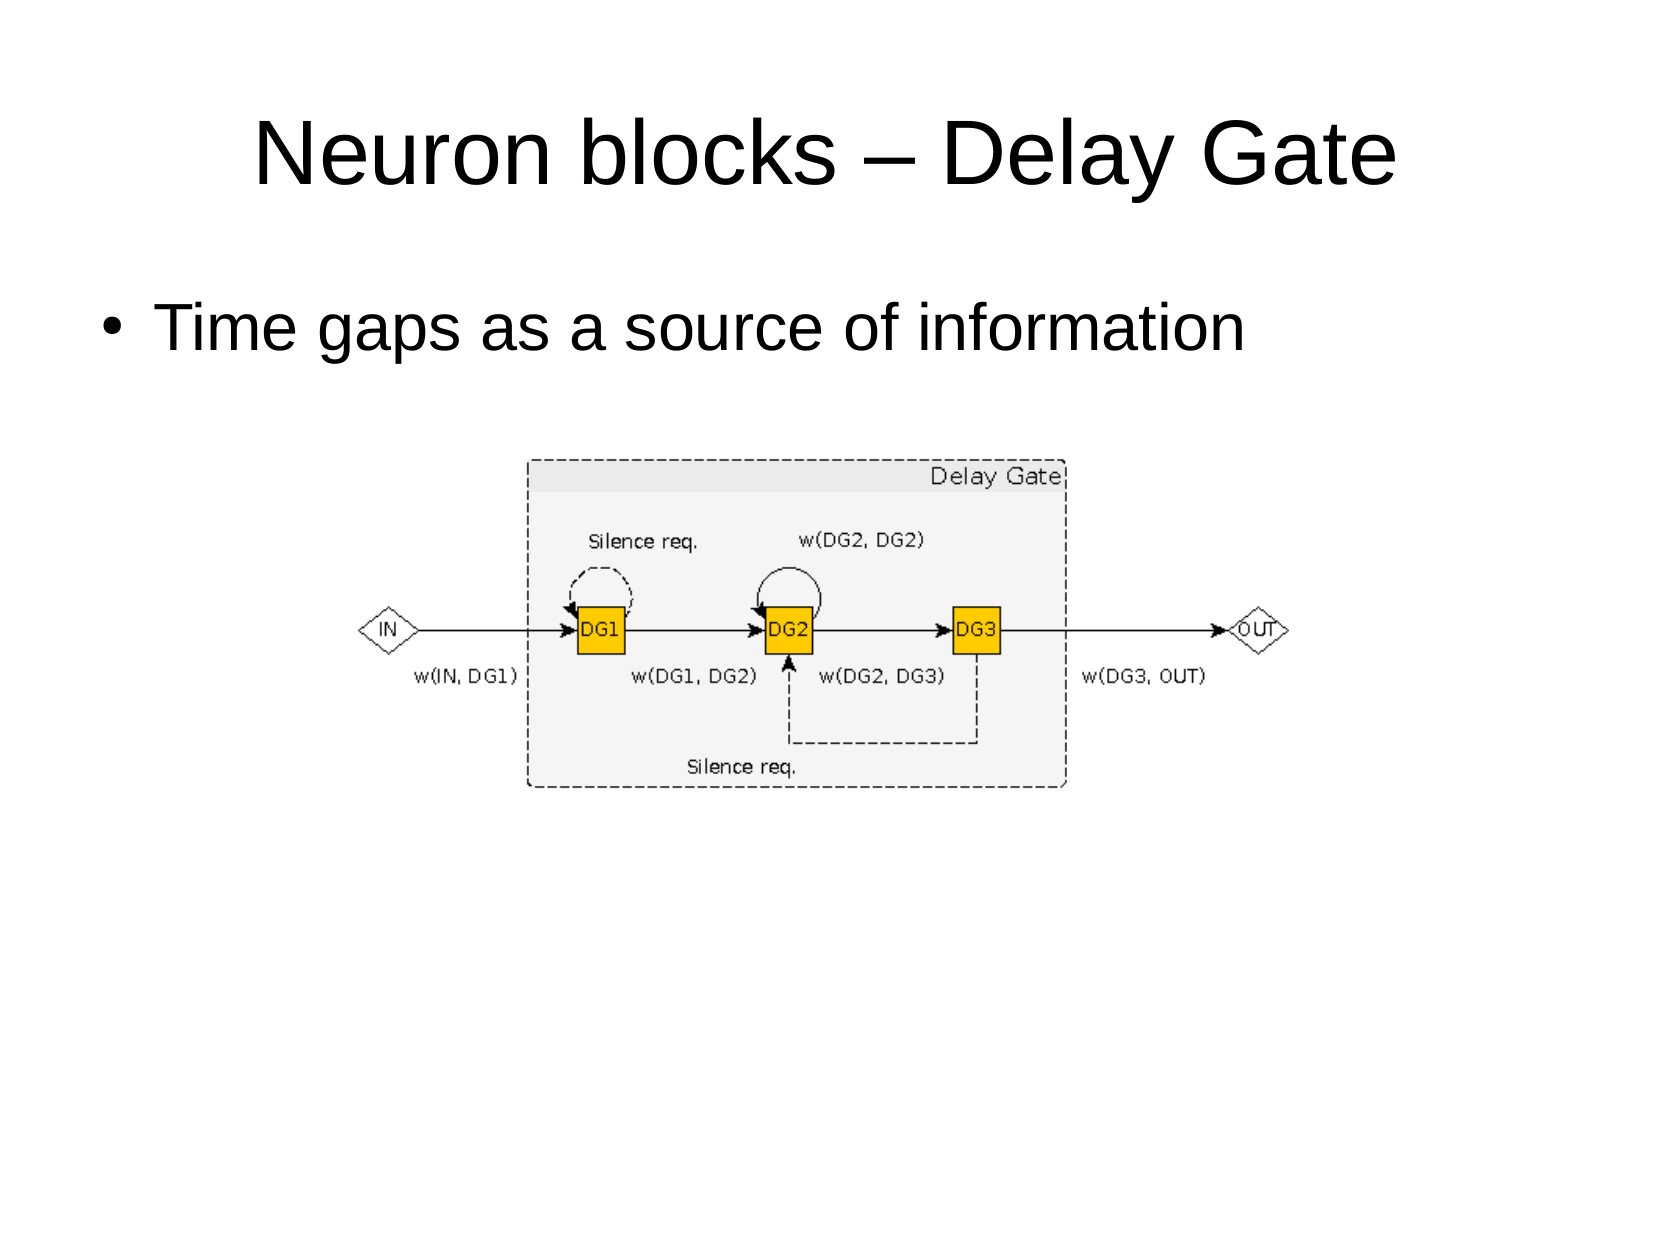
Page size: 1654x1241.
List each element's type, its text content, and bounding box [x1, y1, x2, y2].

list Time gaps as a source of information [82, 290, 1571, 1010]
picture [335, 436, 1311, 810]
title Neuron blocks – Delay Gate [82, 49, 1571, 257]
